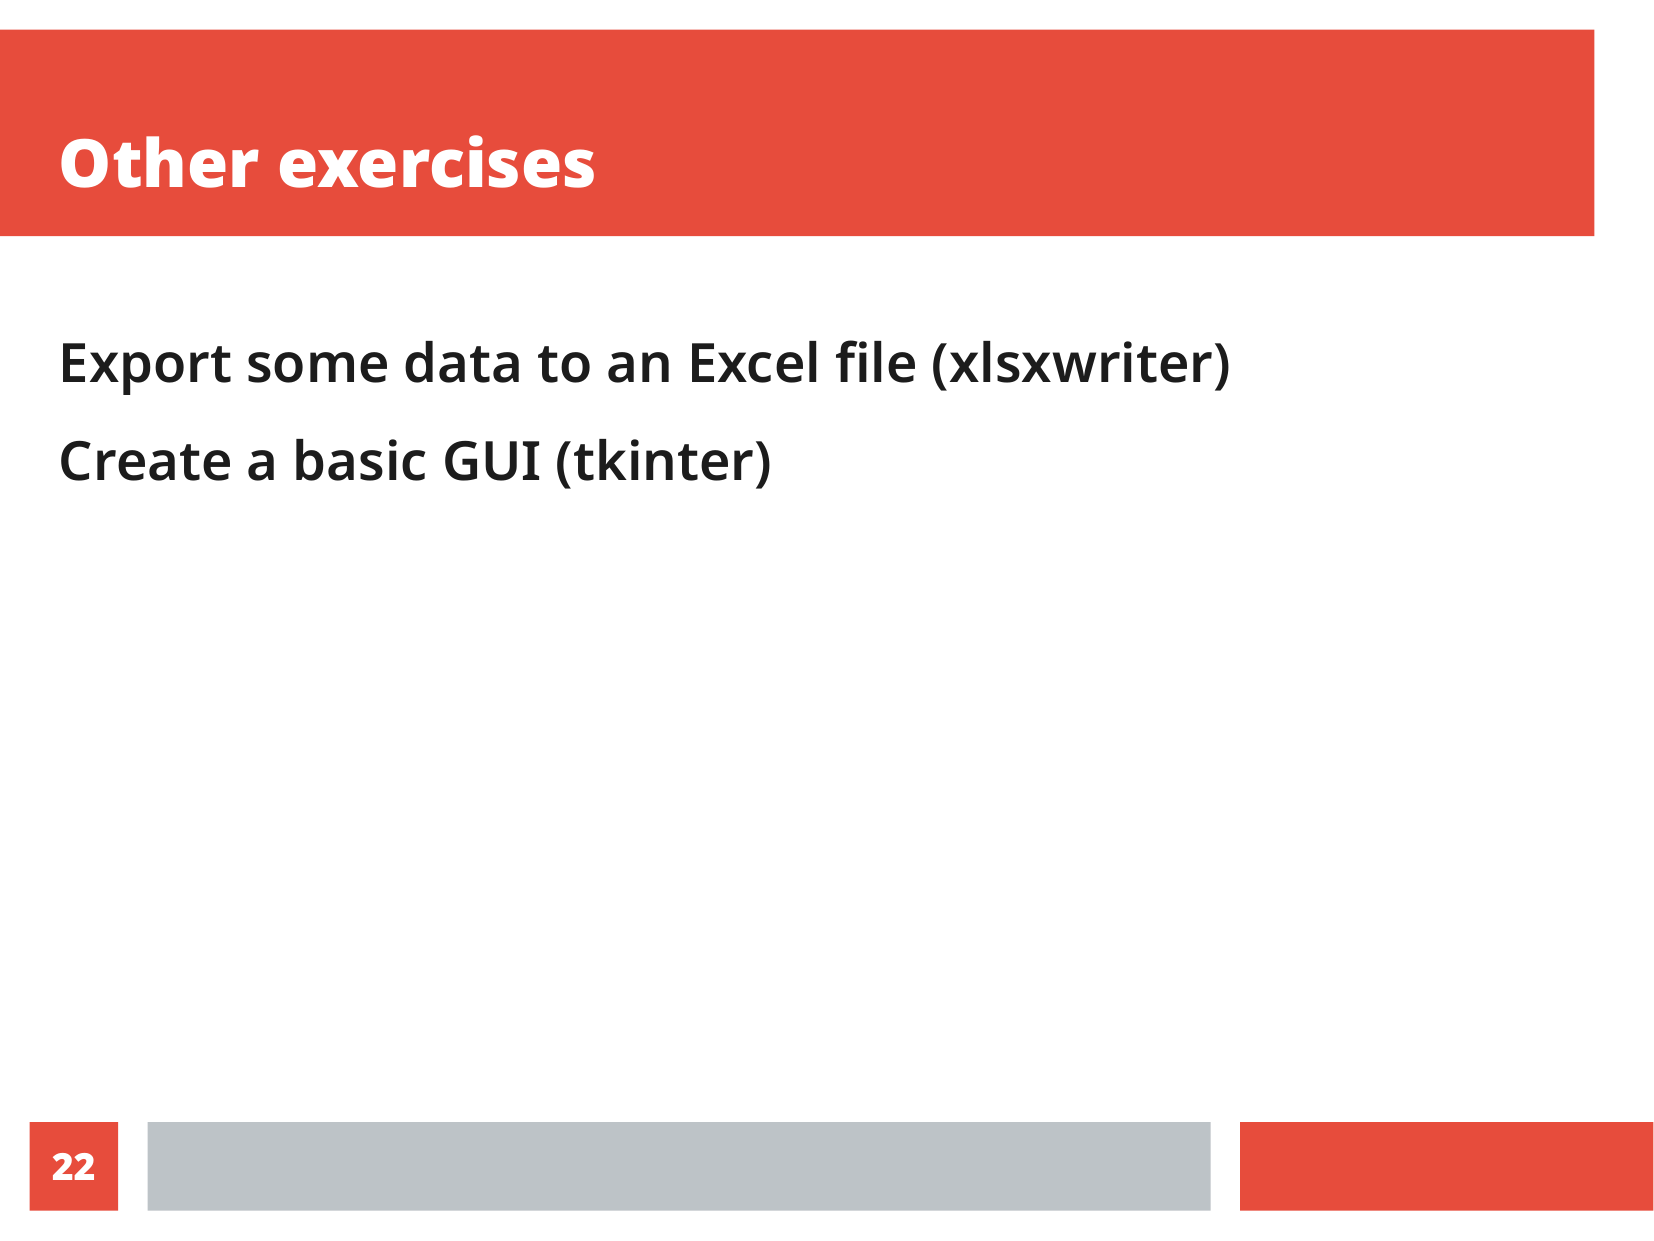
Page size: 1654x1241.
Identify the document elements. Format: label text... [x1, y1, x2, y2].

title Other exercises [59, 59, 1595, 207]
list Export some data to an Excel file (xlsxwriter) Create a basic GUI (tkinter) [59, 324, 1565, 1093]
